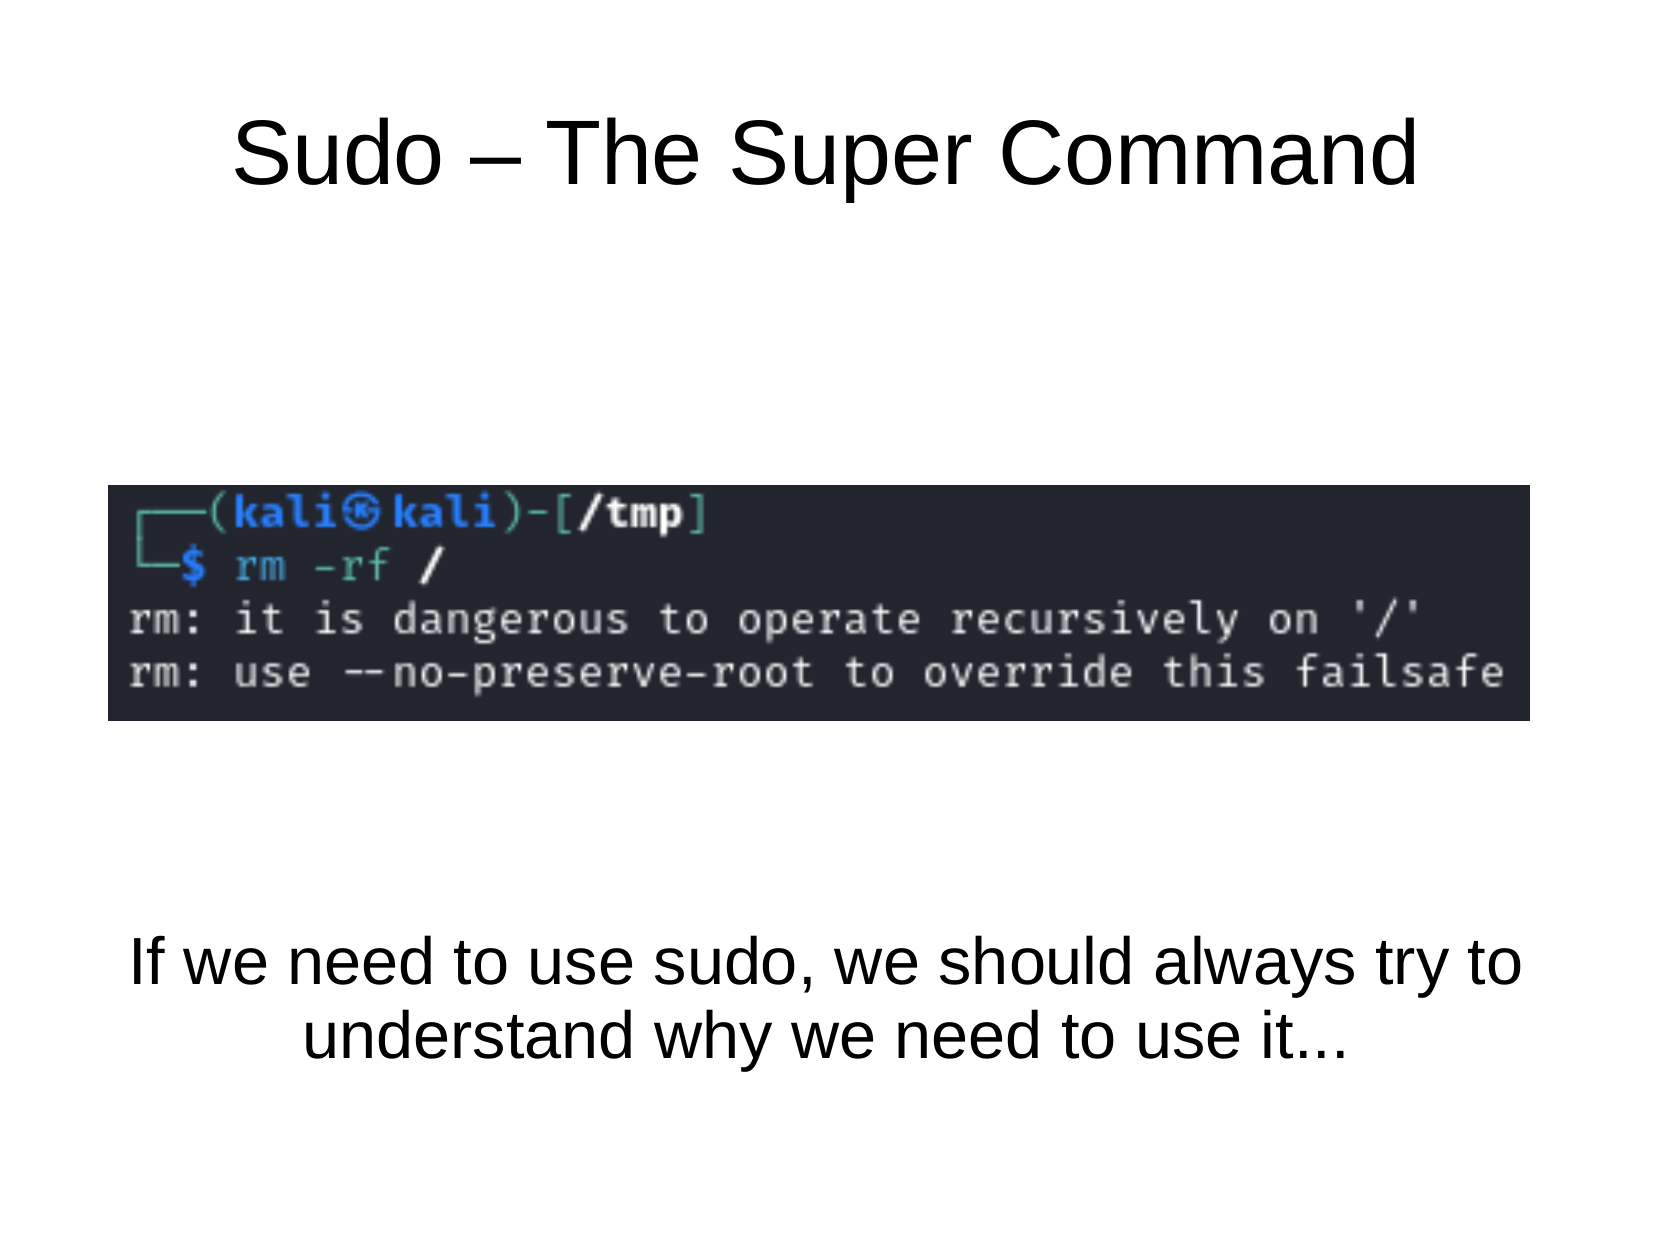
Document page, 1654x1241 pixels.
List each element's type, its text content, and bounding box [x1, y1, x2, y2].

title Sudo – The Super Command [82, 49, 1571, 257]
picture [108, 485, 1530, 721]
subtitle If we need to use sudo, we should always try to understand why we need to use it... [82, 290, 1571, 1109]
